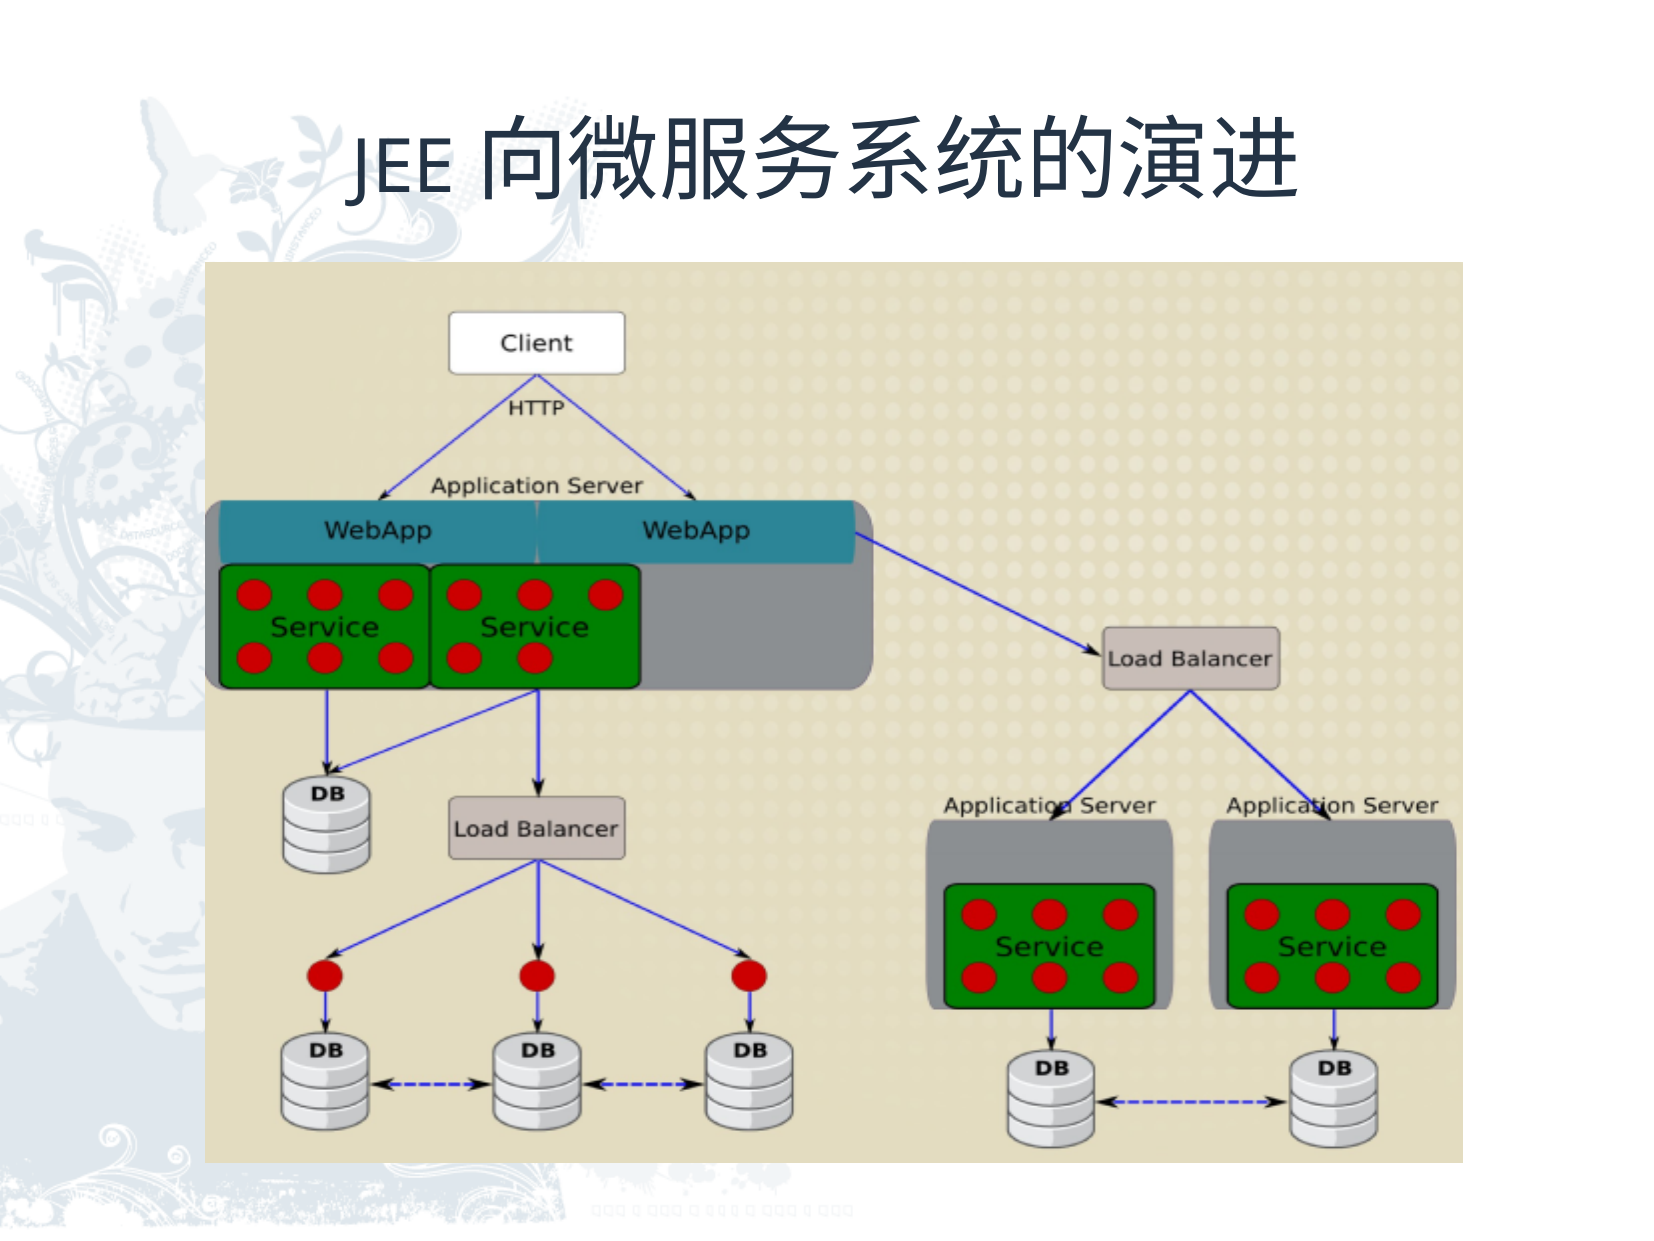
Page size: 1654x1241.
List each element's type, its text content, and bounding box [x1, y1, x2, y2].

picture [0, 0, 1654, 1241]
title JEE向微服务系统的演进 [82, 49, 1571, 257]
